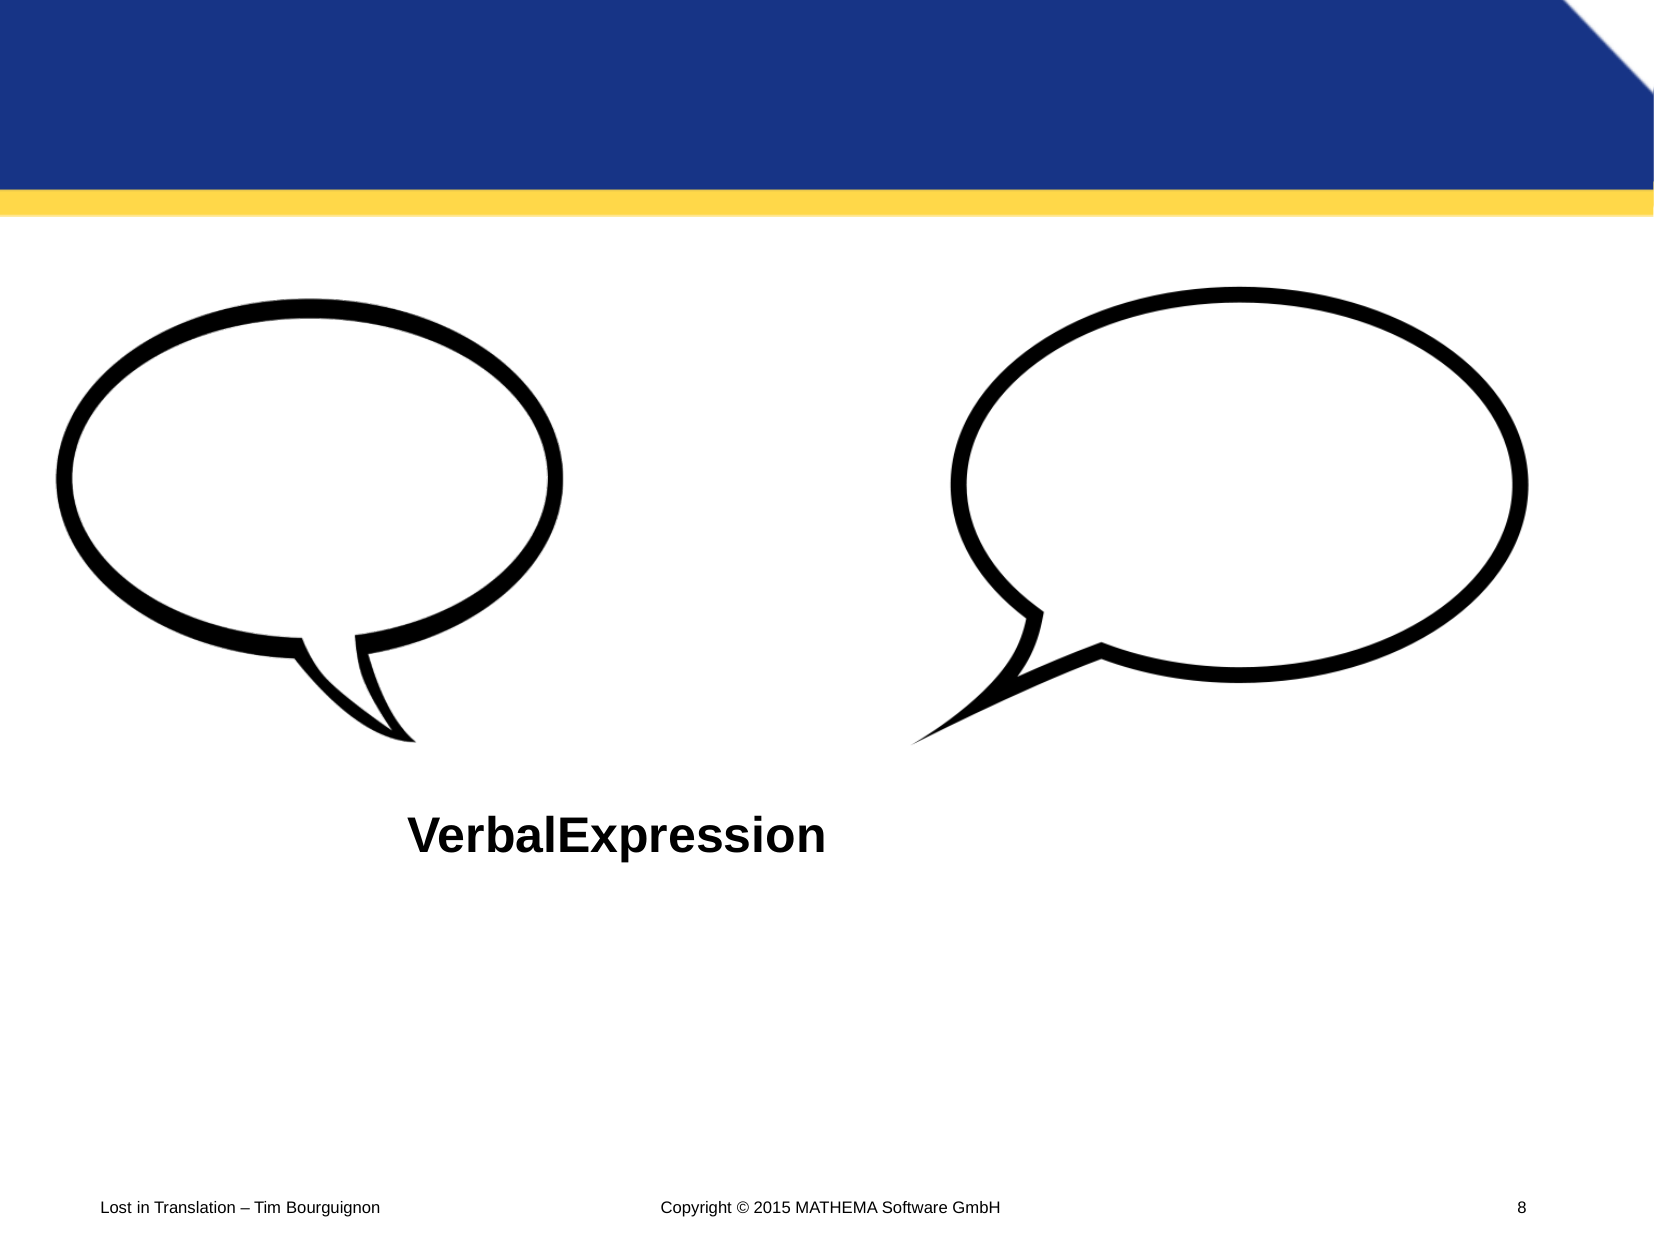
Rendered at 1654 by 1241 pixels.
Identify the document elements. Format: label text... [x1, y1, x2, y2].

subtitle VerbalExpression [112, 361, 1530, 1102]
picture [0, 0, 1654, 1241]
